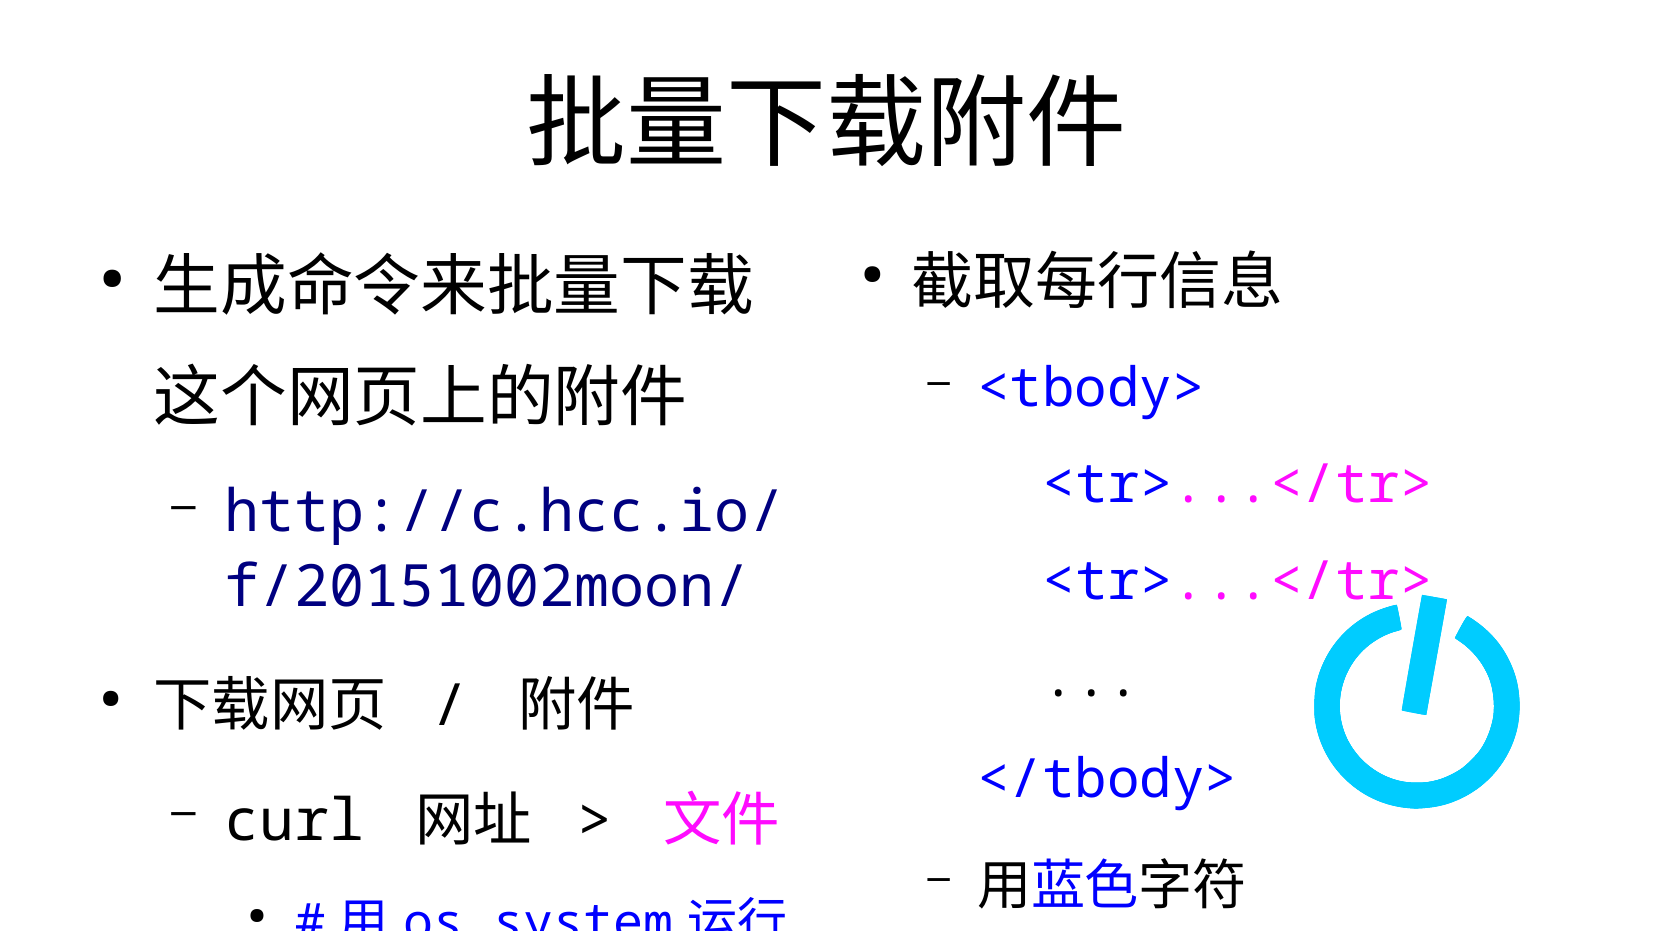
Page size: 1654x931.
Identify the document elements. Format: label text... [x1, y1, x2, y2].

title 批量下载附件 [82, 37, 1571, 193]
list 截取每行信息 <tbody> <tr>...</tr> <tr>...</tr> ... </tbody> 用蓝色字符 [845, 217, 1572, 922]
list 生成命令来批量下载这个网页上的附件 http://c.hcc.io/f/20151002moon/ 下载网页 / 附件 curl 网址 > 文件 #用os.system运行 [82, 217, 809, 886]
